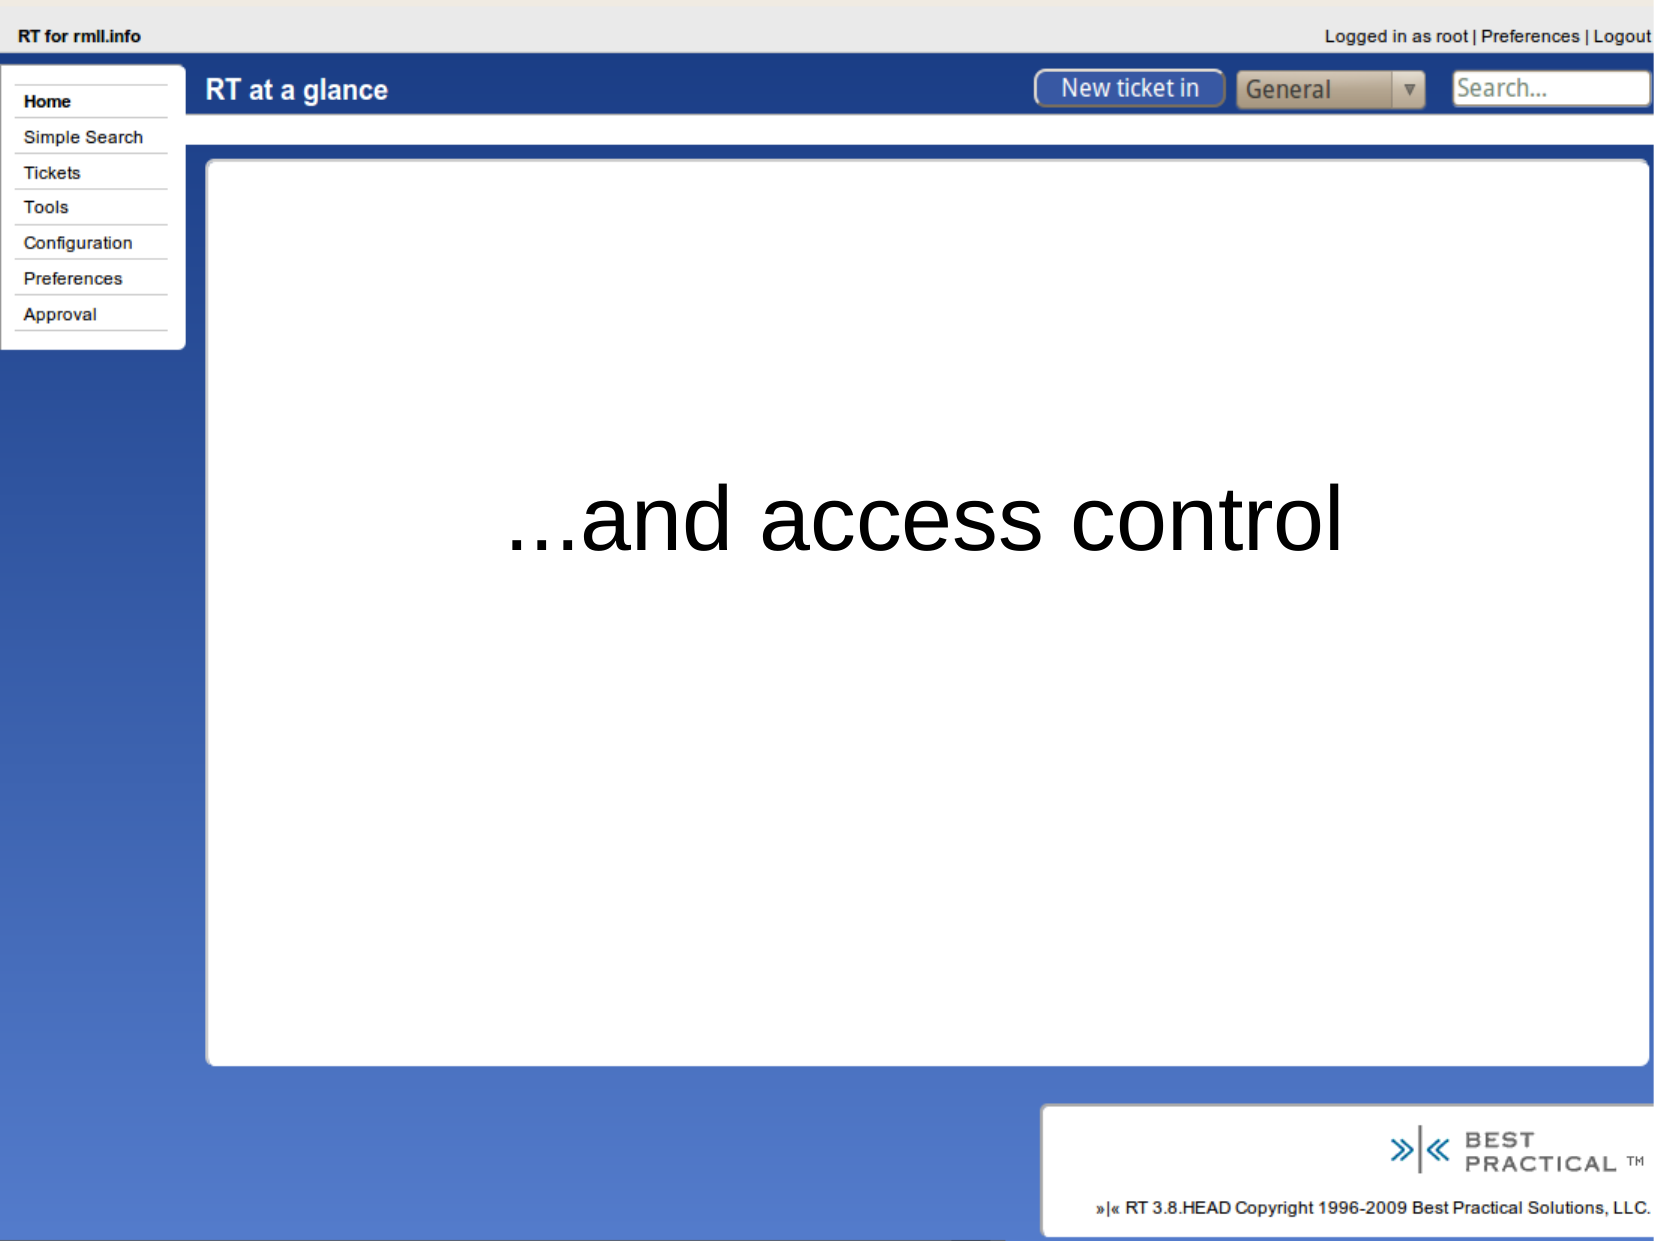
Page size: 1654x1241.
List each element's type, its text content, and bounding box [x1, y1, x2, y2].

picture [468, 0, 1654, 1241]
title ...and access control [280, 436, 1571, 602]
